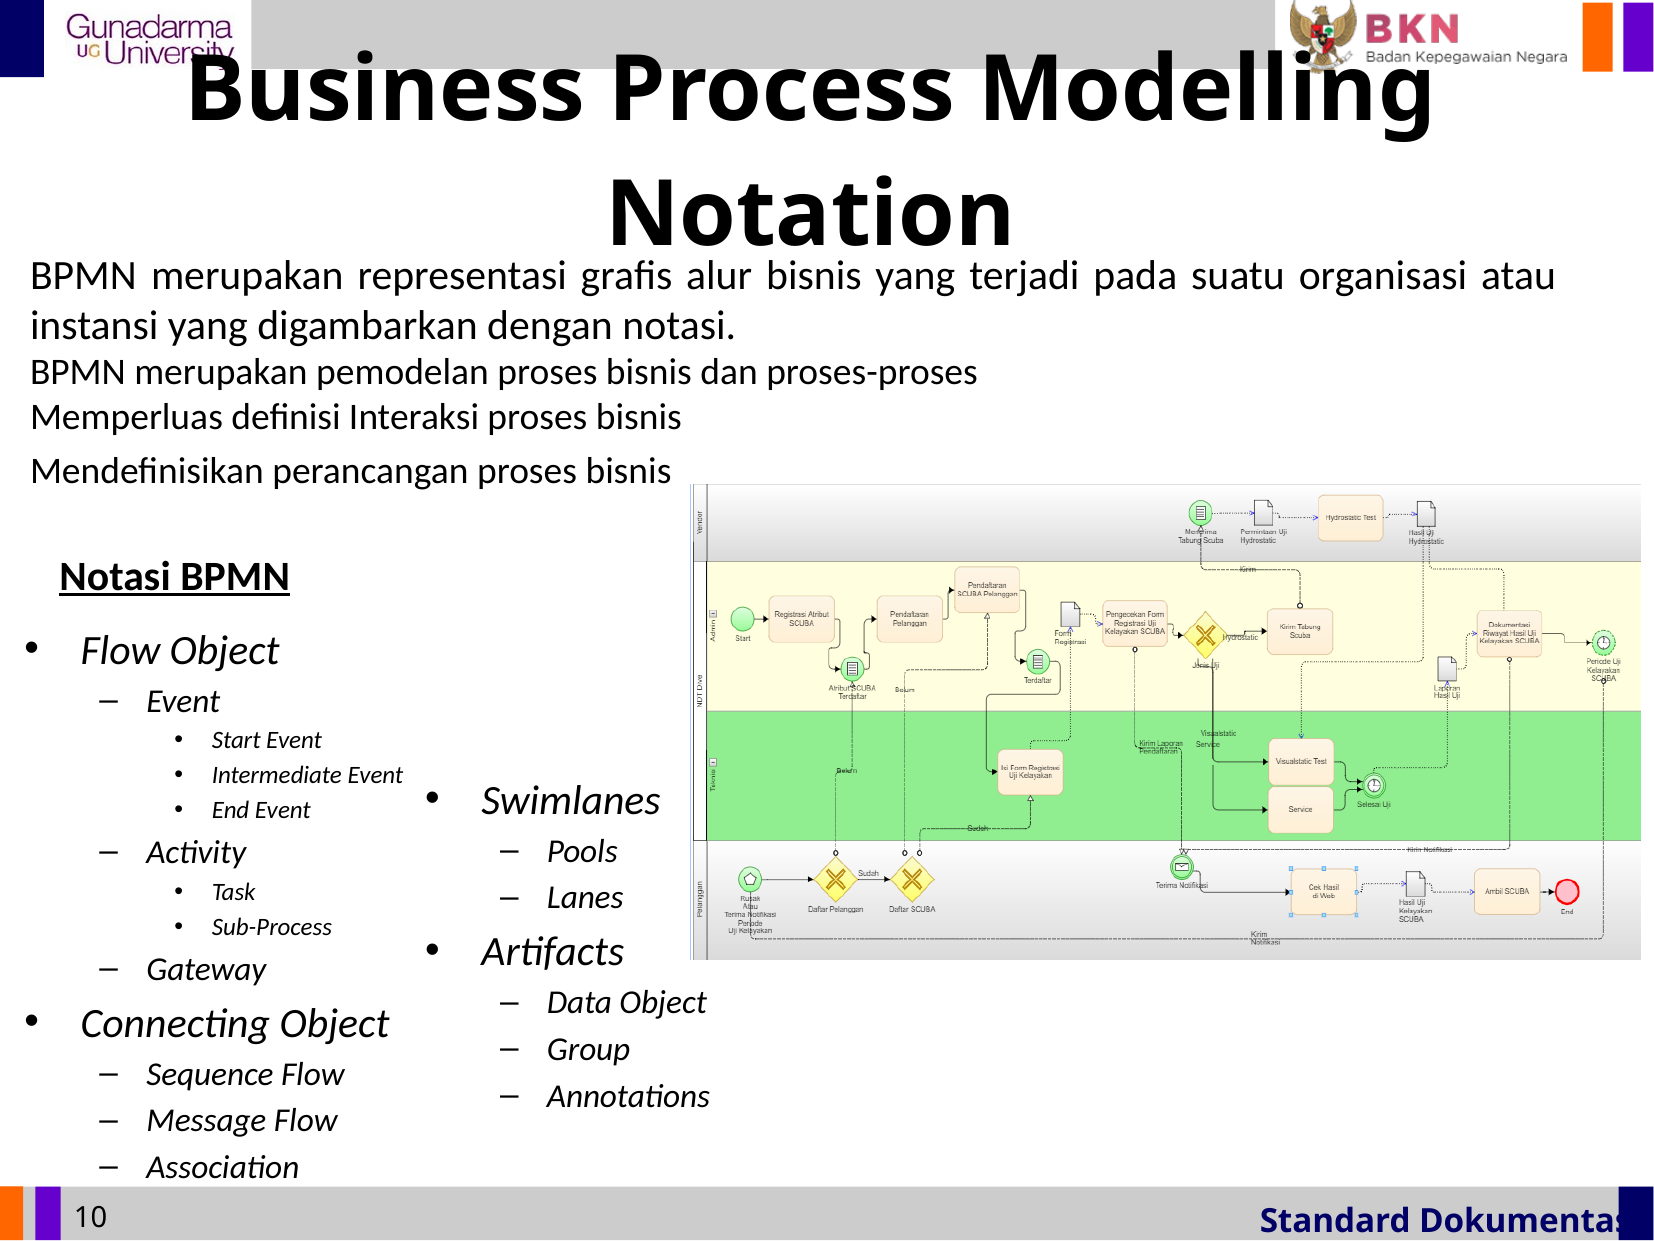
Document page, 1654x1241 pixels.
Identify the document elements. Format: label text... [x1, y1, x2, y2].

picture [65, 0, 235, 37]
title Business Process Modelling Notation [30, 37, 1592, 258]
text_box Swimlanes Pools Lanes Artifacts Data Object Group Annotations [410, 764, 736, 1183]
text_box Flow Object Event Start Event Intermediate Event End Event Activity Task Sub-Process Gateway Connecting Object Sequence Flow Message Flow Association [9, 614, 436, 1136]
text_box Notasi BPMN [44, 532, 375, 614]
picture [1290, 0, 1567, 37]
picture [690, 484, 1641, 961]
list BPMN merupakan representasi grafis alur bisnis yang terjadi pada suatu organisasi atau instansi yang digambarkan dengan notasi. BPMN merupakan pemodelan proses bisnis dan proses-proses Memperluas definisi Interaksi proses bisnis Mendefinisikan perancangan proses bisnis [15, 240, 1572, 392]
